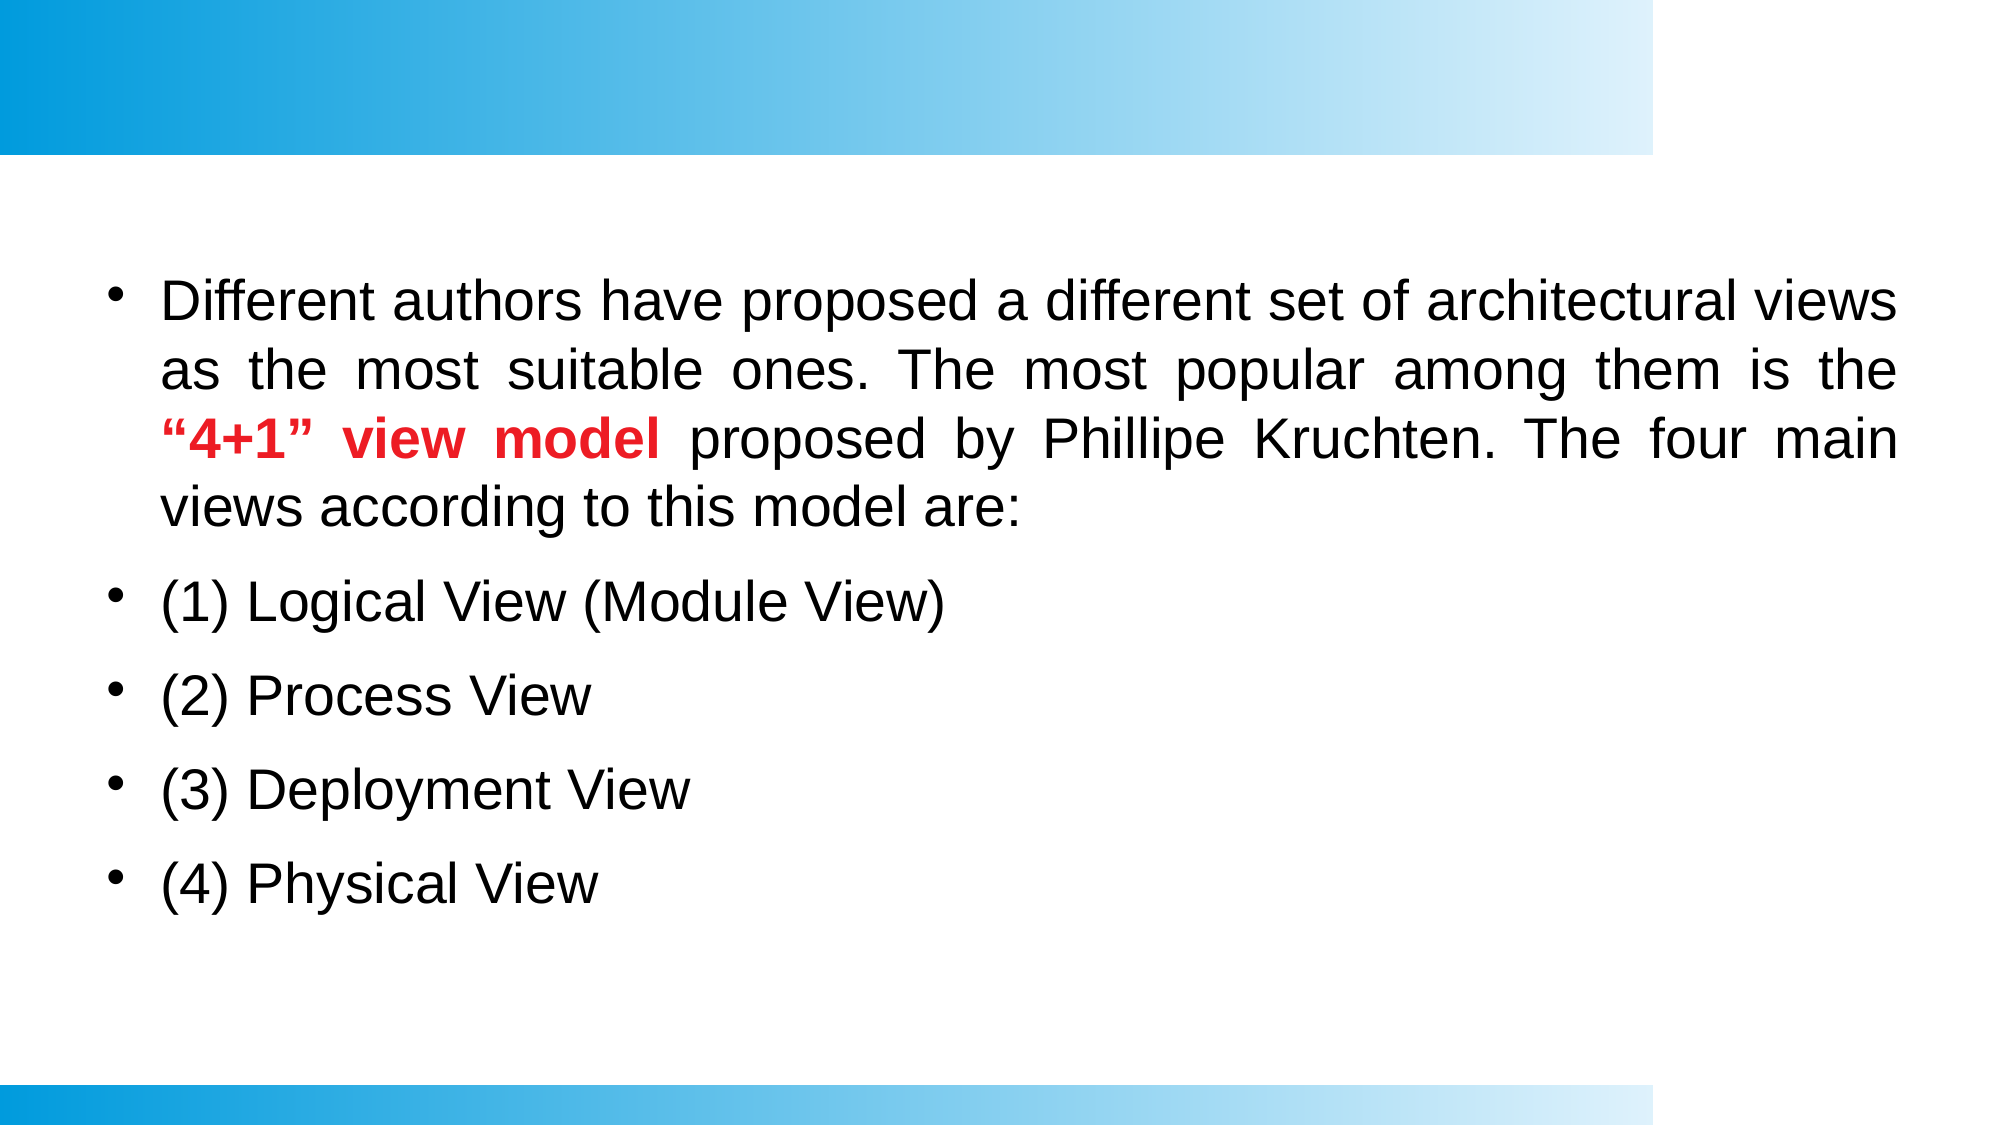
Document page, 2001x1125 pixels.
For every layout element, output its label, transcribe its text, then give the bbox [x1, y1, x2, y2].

list Different authors have proposed a different set of architectural views as the most suitable ones. The most popular among them is the “4+1” view model proposed by Phillipe Kruchten. The four main views according to this model are: (1) Logical View (Module View) (2) Process View (3) Deployment View (4) Physical View [99, 263, 1900, 916]
